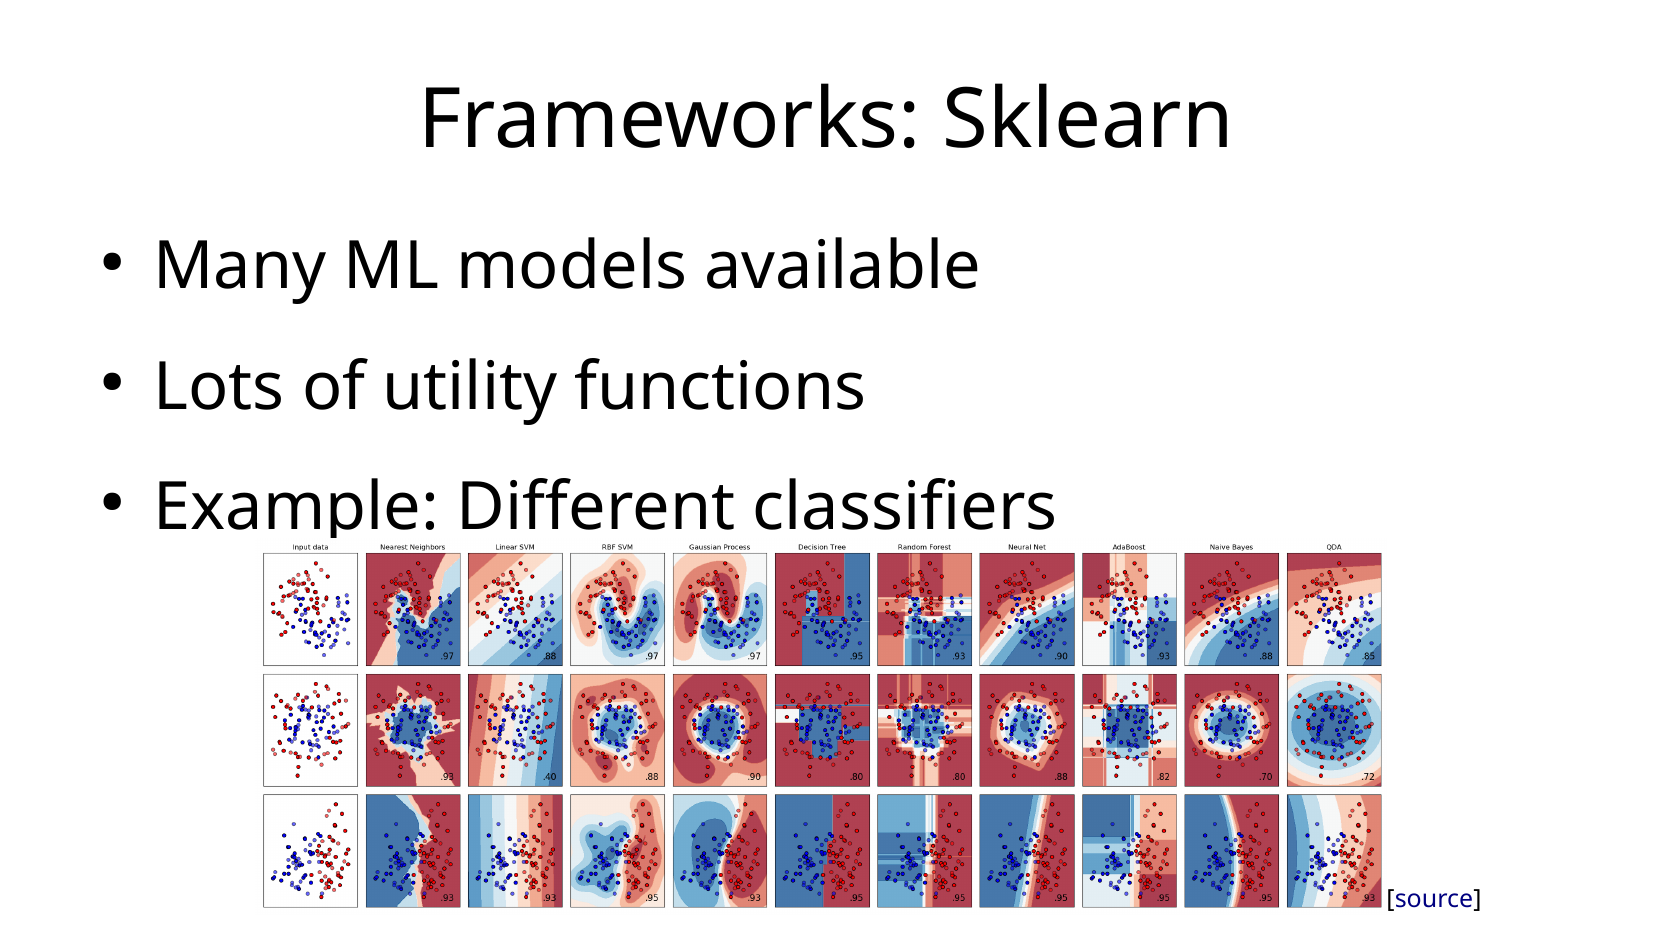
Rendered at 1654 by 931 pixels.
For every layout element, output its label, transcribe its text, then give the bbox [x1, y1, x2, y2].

picture [255, 538, 1387, 916]
title Frameworks: Sklearn [82, 37, 1571, 193]
text_box [source] [1371, 873, 1627, 931]
list Many ML models available Lots of utility functions Example: Different classifiers [82, 217, 1571, 811]
